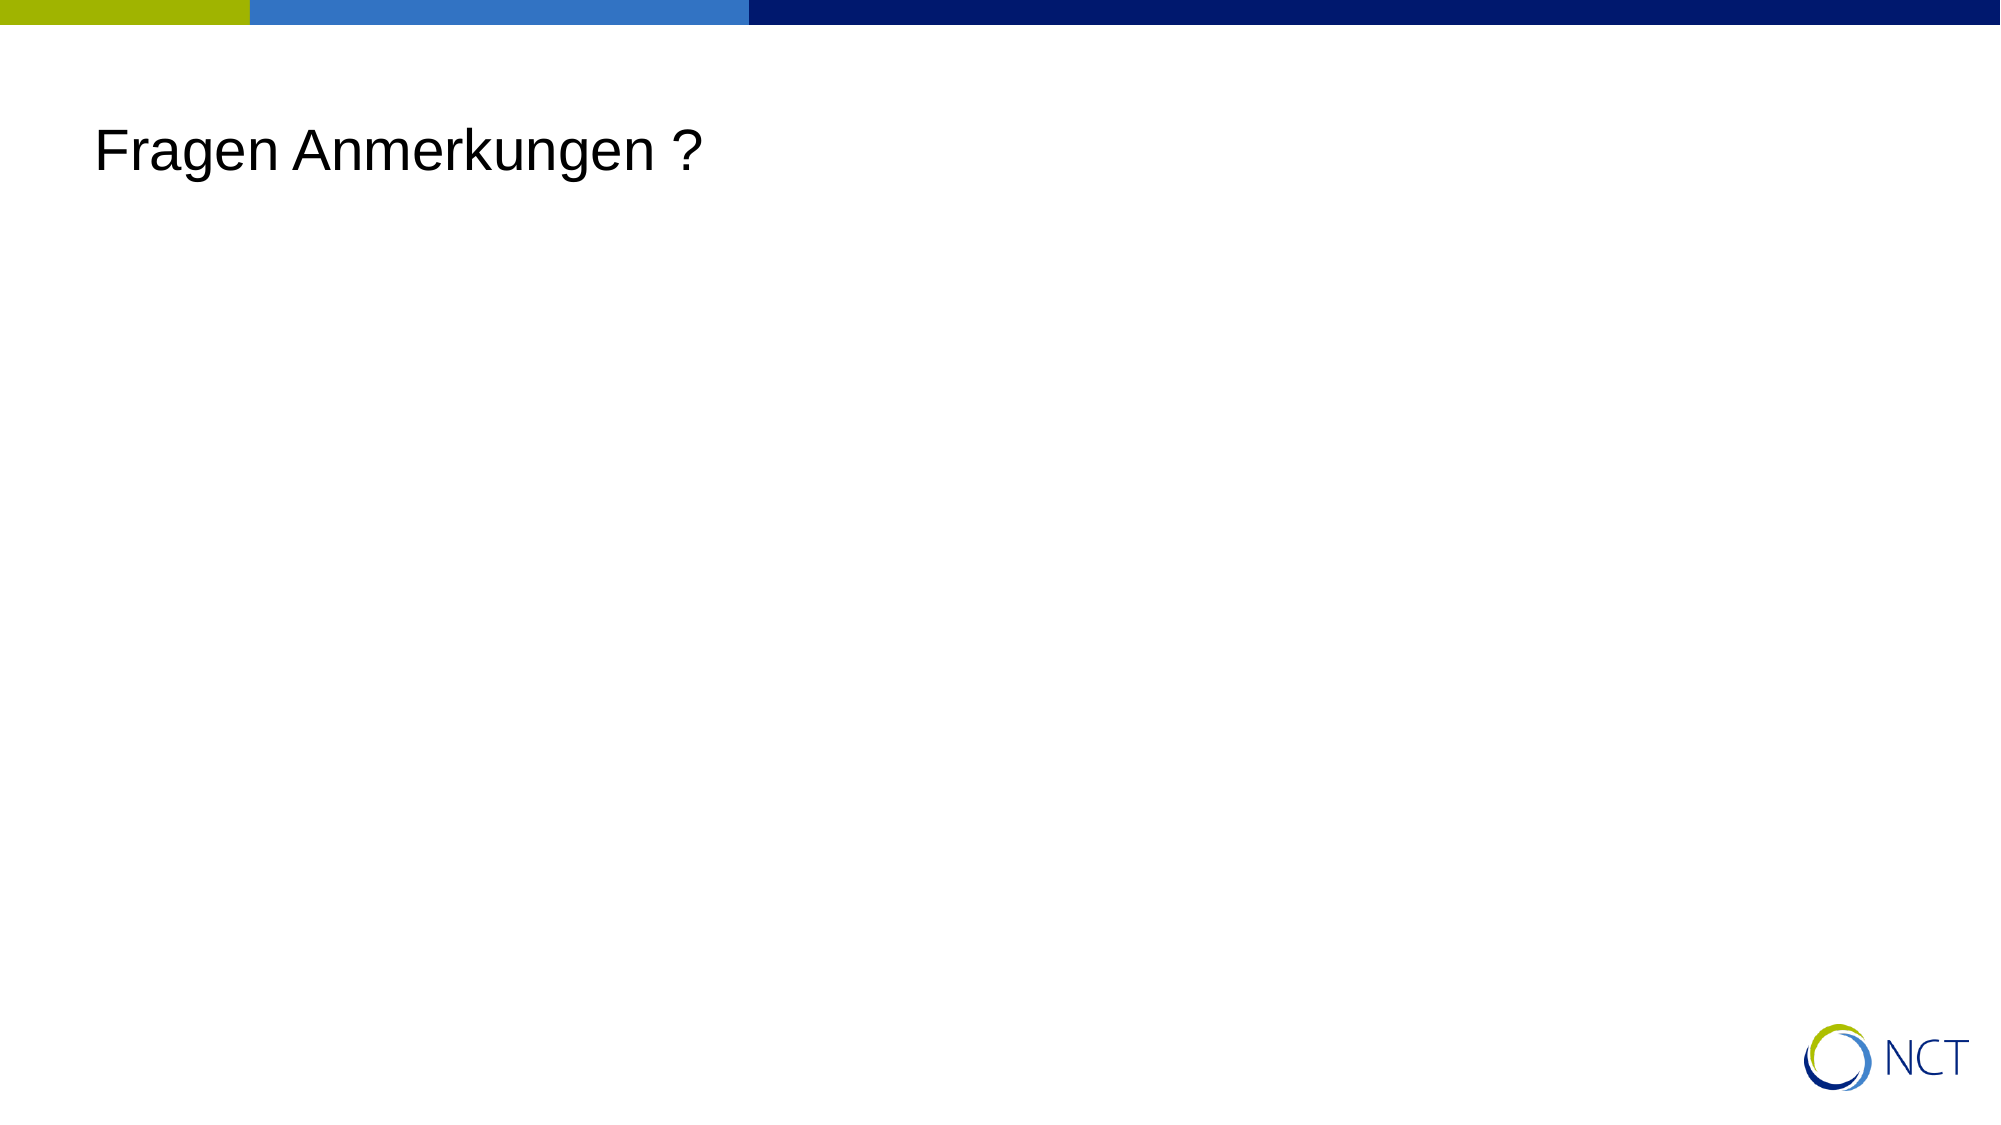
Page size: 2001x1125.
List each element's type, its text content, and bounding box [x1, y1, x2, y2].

title Fragen Anmerkungen ? [94, 112, 1886, 300]
picture [1804, 1024, 1969, 1091]
